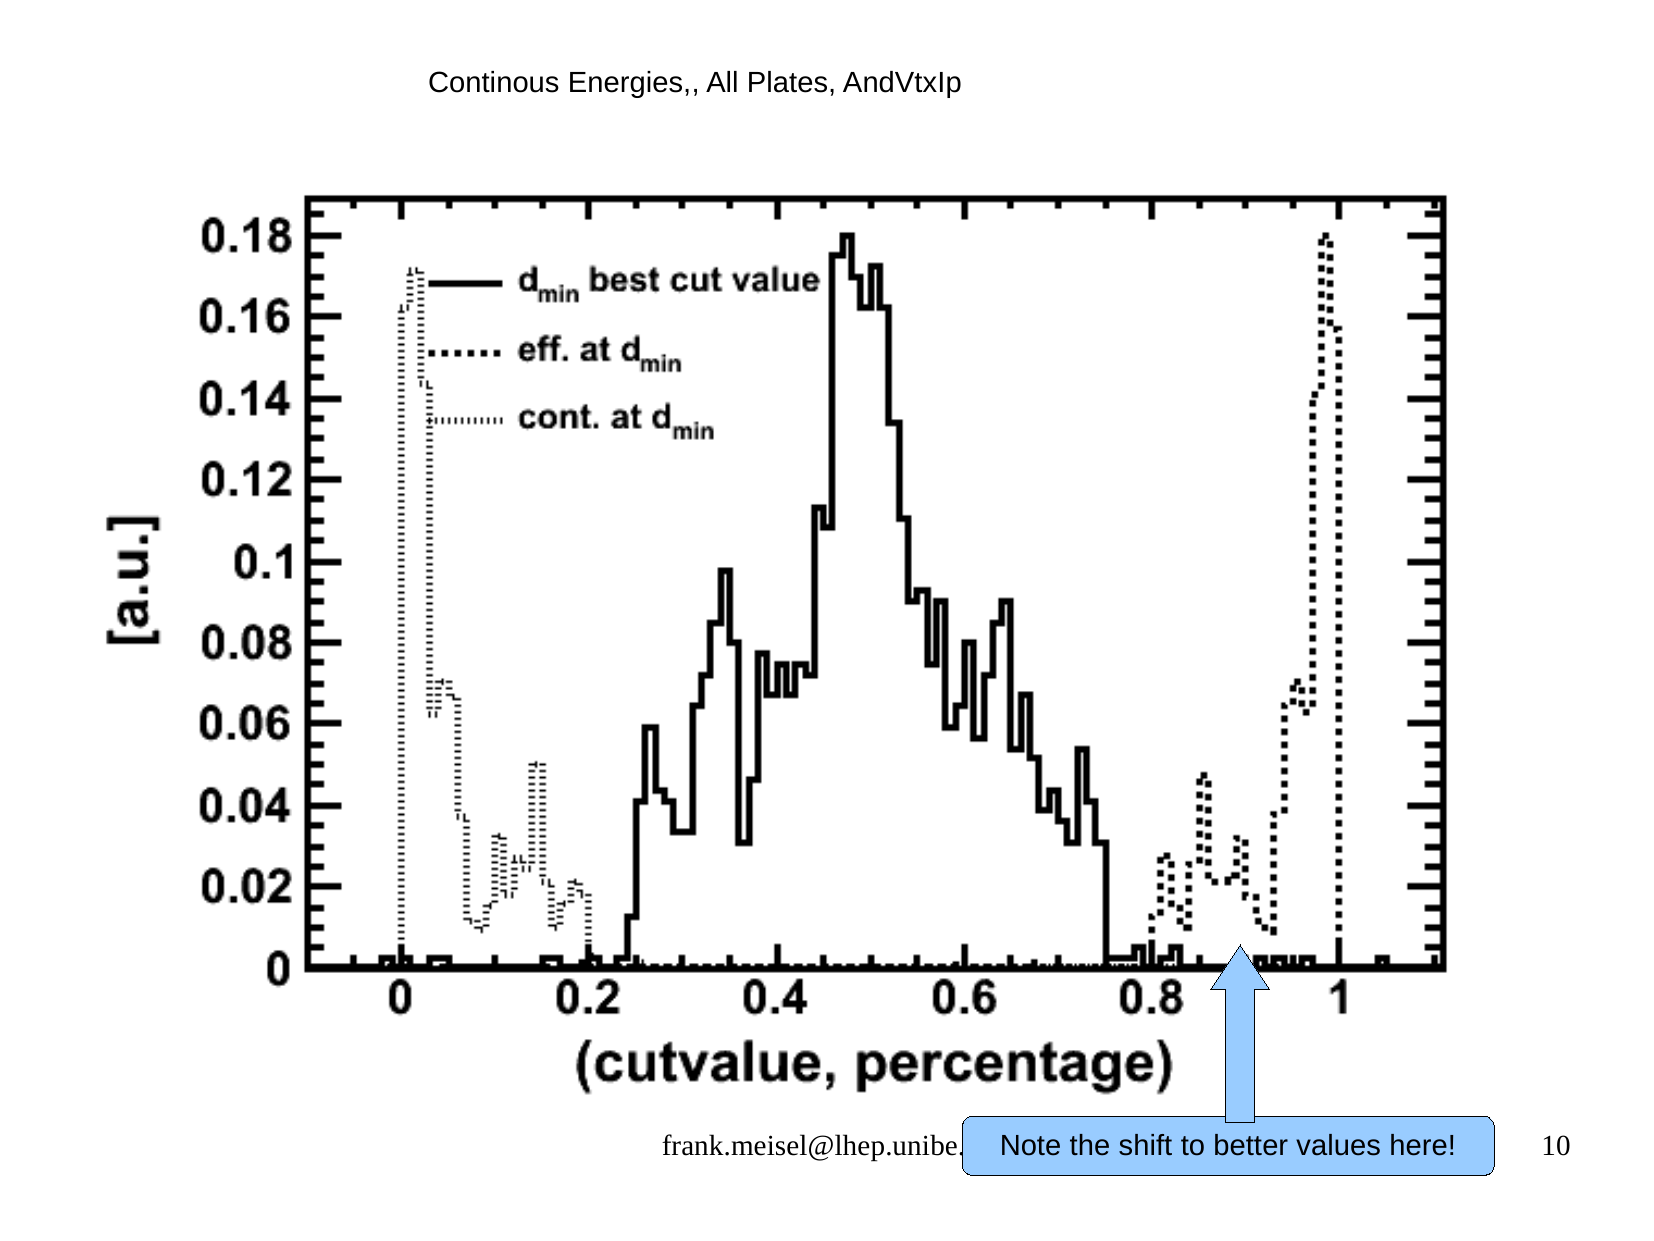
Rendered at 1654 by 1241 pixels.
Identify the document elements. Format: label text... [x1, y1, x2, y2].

title All Energies, All Shapes, All Plates [82, 49, 1571, 96]
picture [81, 96, 1595, 1123]
text_box Continous Energies,, All Plates, AndVtxIp [413, 59, 1506, 107]
text_box [1210, 944, 1270, 1123]
text_box Note the shift to better values here! [962, 1116, 1495, 1176]
